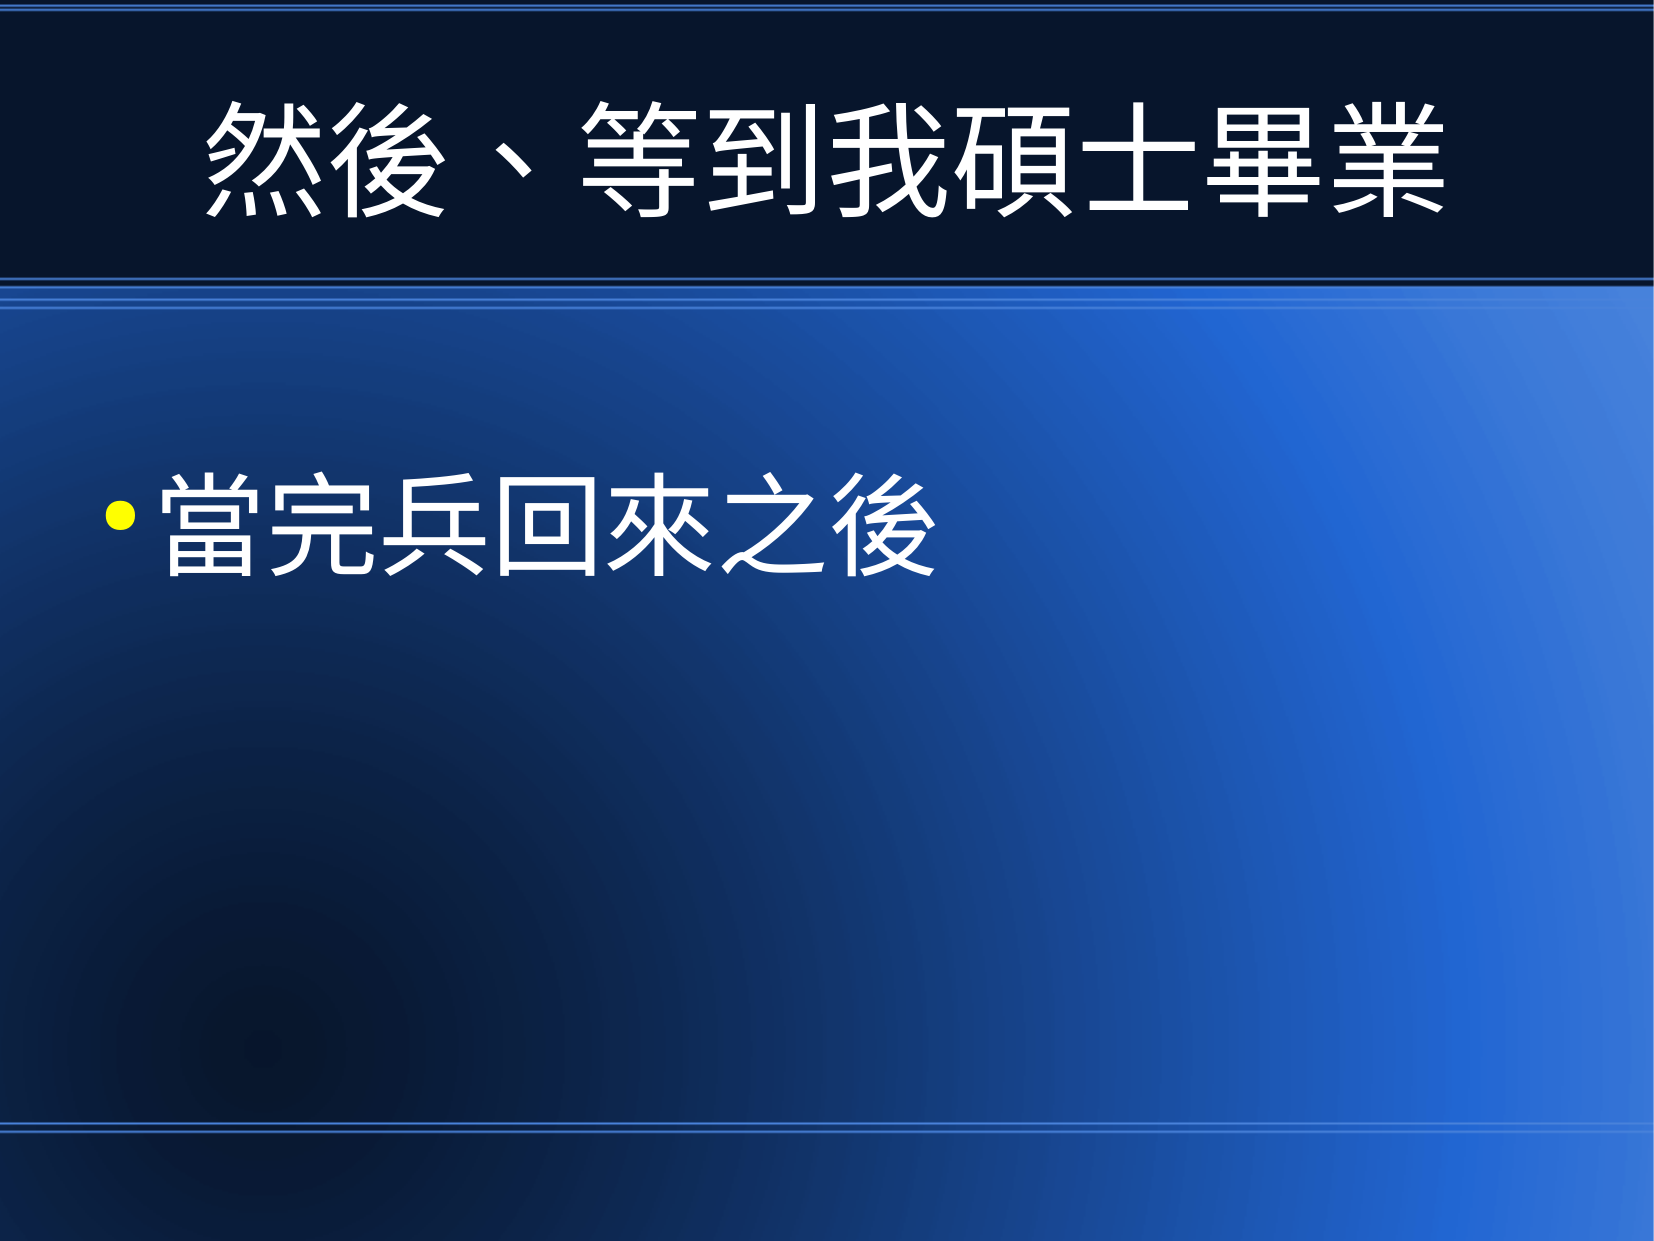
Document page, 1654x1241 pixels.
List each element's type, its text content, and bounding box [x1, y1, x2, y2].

picture [0, 0, 1654, 1241]
list 當完兵回來之後 [82, 355, 1571, 1241]
title 然後、等到我碩士畢業 [82, 49, 1571, 257]
